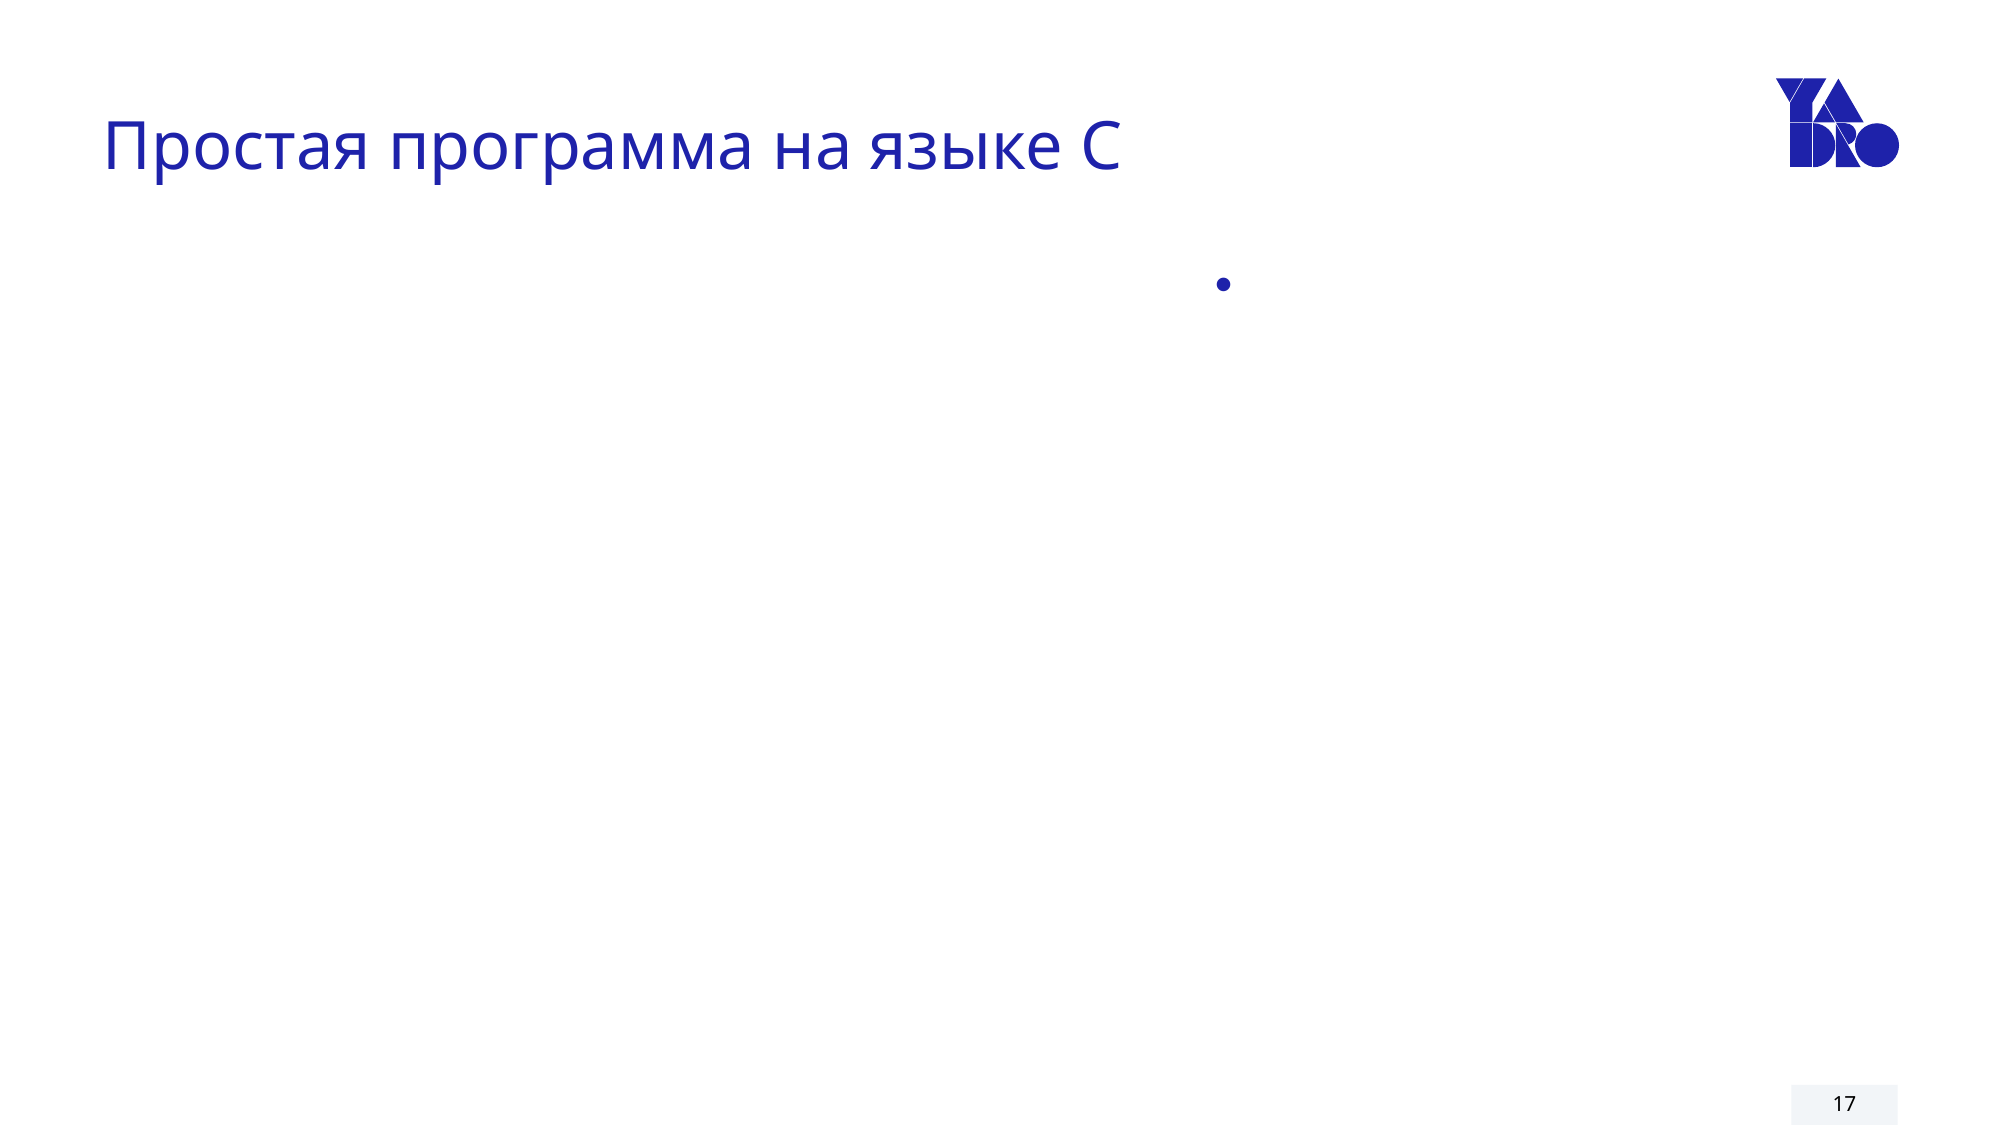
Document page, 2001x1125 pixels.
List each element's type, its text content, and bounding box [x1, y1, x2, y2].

list [1214, 254, 1852, 1047]
title Простая программа на языке C [102, 109, 1646, 205]
